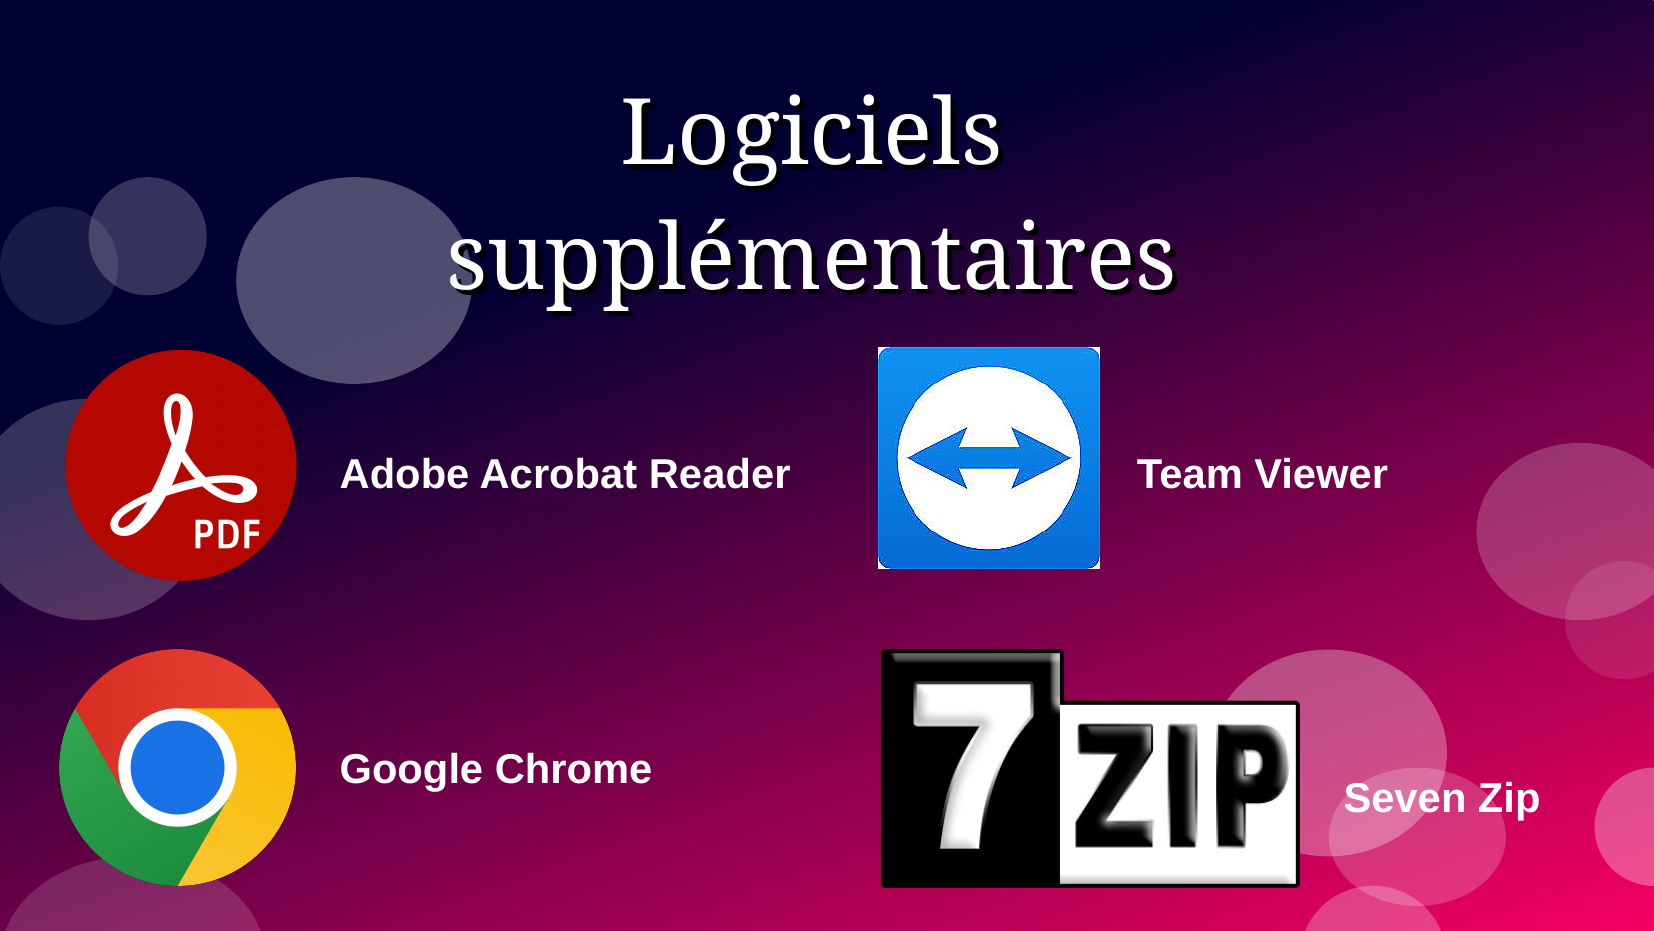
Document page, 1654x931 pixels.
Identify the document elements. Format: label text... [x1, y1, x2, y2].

picture [59, 649, 296, 886]
text_box Logiciels supplémentaires [324, 59, 1300, 442]
text_box Seven Zip [1328, 767, 1654, 931]
picture [60, 344, 302, 586]
text_box Google Chrome [324, 738, 798, 916]
text_box Adobe Acrobat Reader [324, 442, 857, 621]
text_box Team Viewer [1122, 442, 1595, 621]
picture [767, 236, 1300, 888]
